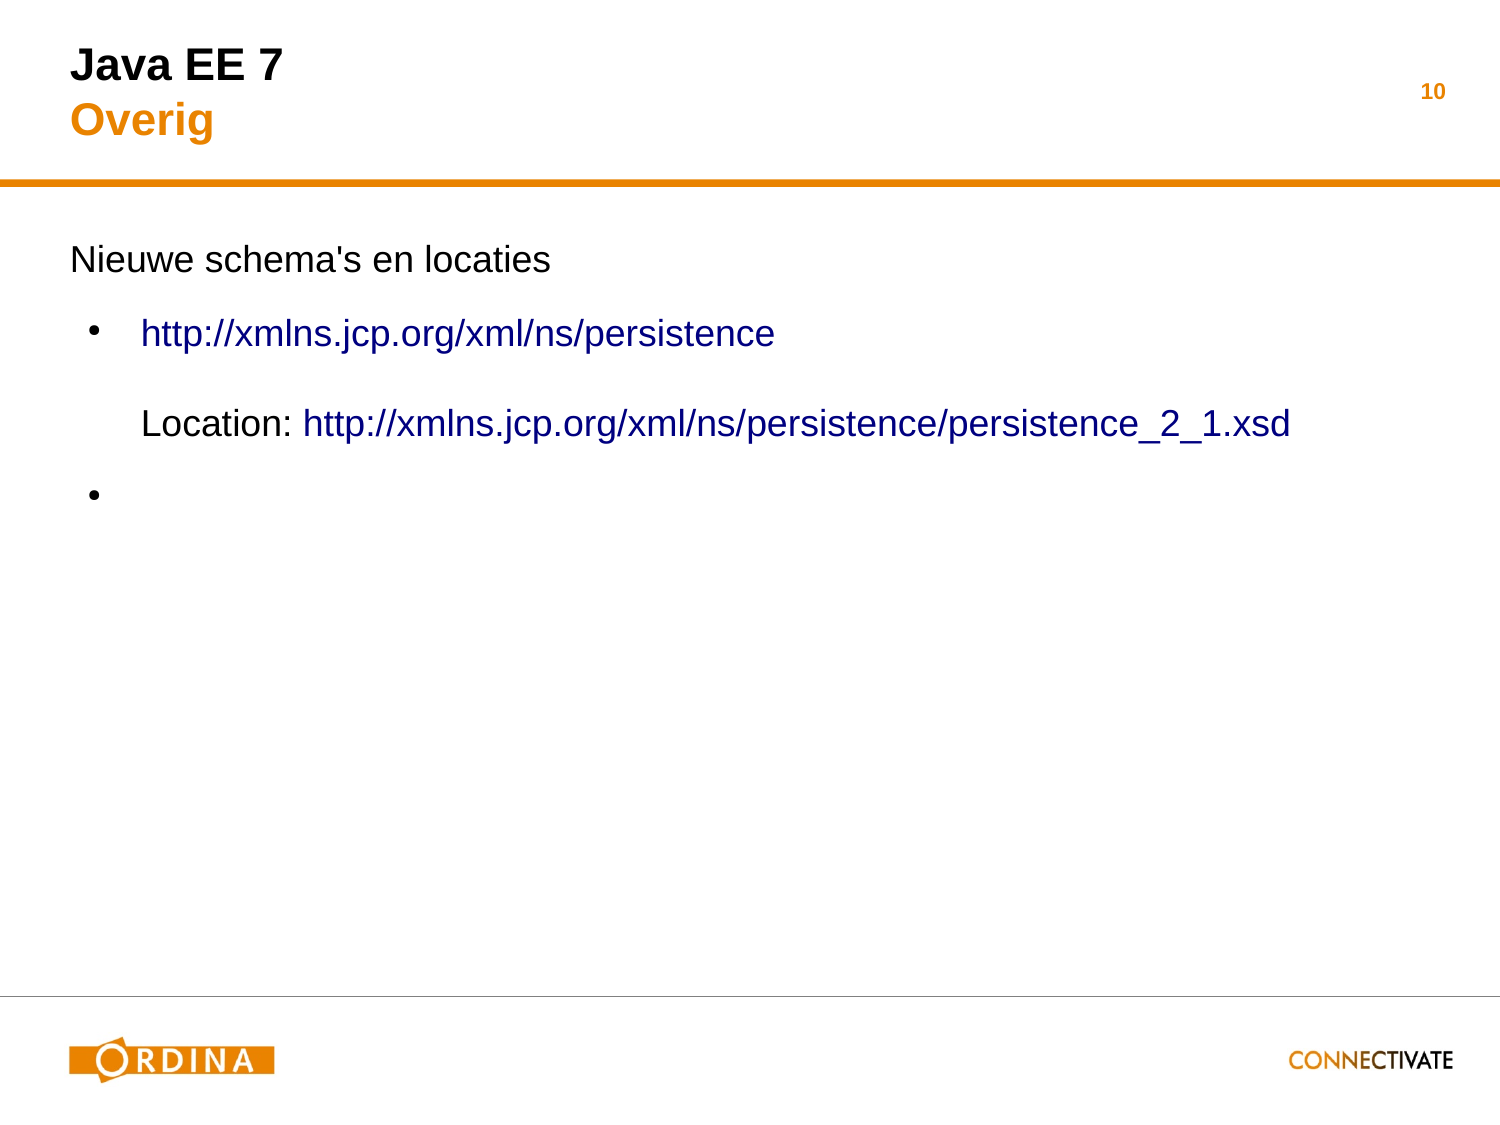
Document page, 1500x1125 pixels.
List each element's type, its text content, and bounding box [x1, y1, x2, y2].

slide_number <number> [1397, 69, 1462, 121]
picture [64, 1032, 279, 1087]
picture [1287, 1048, 1455, 1071]
list Nieuwe schema's en locaties http://xmlns.jcp.org/xml/ns/persistence Location: http://xmlns.jcp.org/xml/ns/persistence/persistence_2_1.xsd [54, 227, 1462, 979]
title Java EE 7 Overig [54, 0, 1397, 180]
